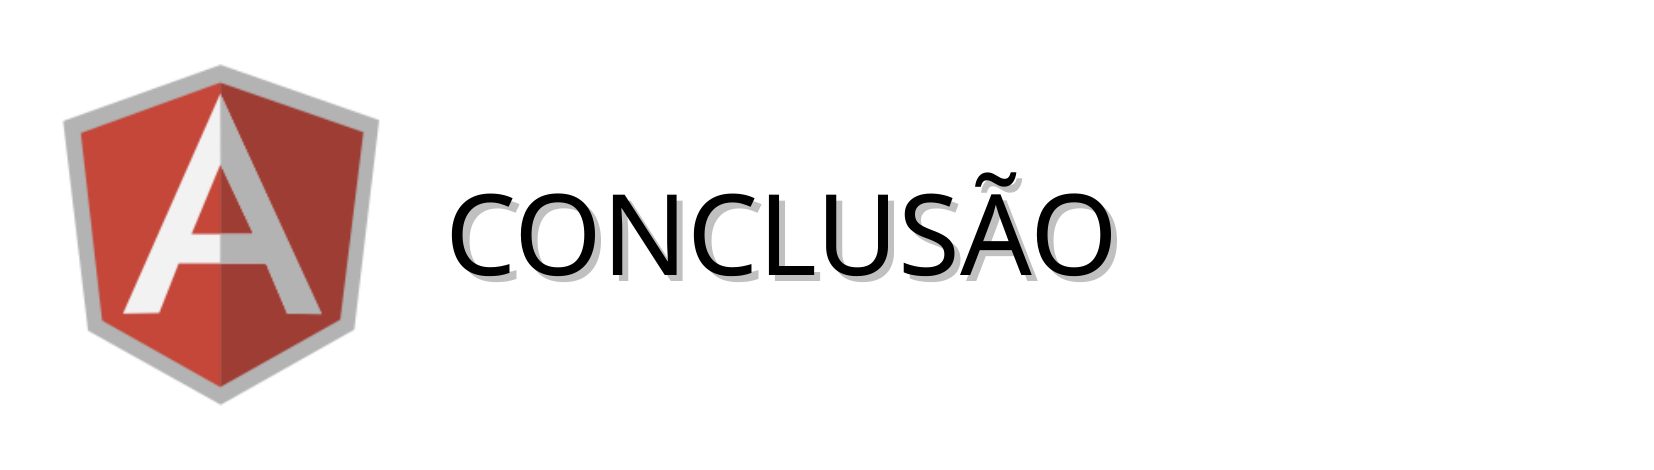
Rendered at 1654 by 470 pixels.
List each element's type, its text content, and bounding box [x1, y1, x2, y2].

text_box CONCLUSÃO [431, 147, 1613, 394]
picture [29, 58, 414, 414]
